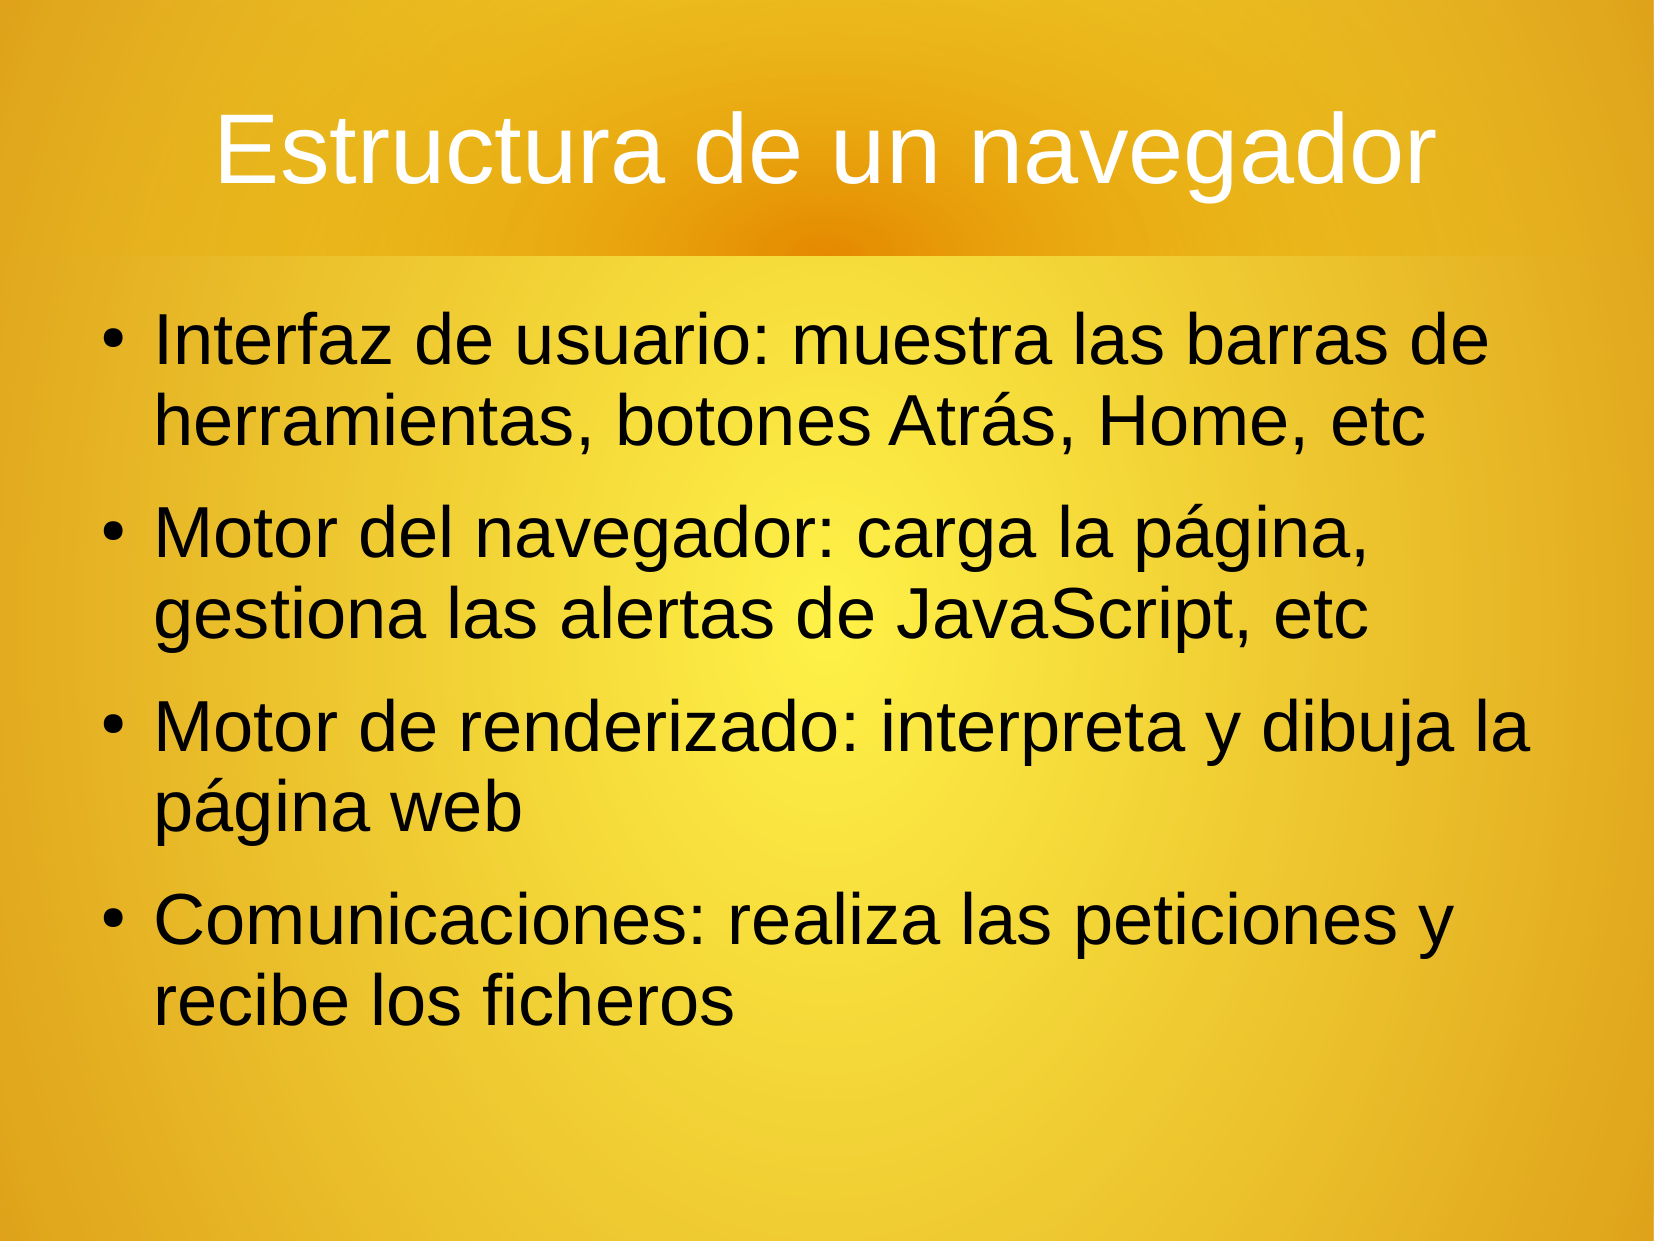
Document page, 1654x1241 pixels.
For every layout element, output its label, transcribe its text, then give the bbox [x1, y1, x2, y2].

title Estructura de un navegador [82, 47, 1571, 252]
list Interfaz de usuario: muestra las barras de herramientas, botones Atrás, Home, etc Motor del navegador: carga la página, gestiona las alertas de JavaScript, etc Motor de renderizado: interpreta y dibuja la página web Comunicaciones: realiza las peticiones y recibe los ficheros [82, 299, 1571, 1111]
